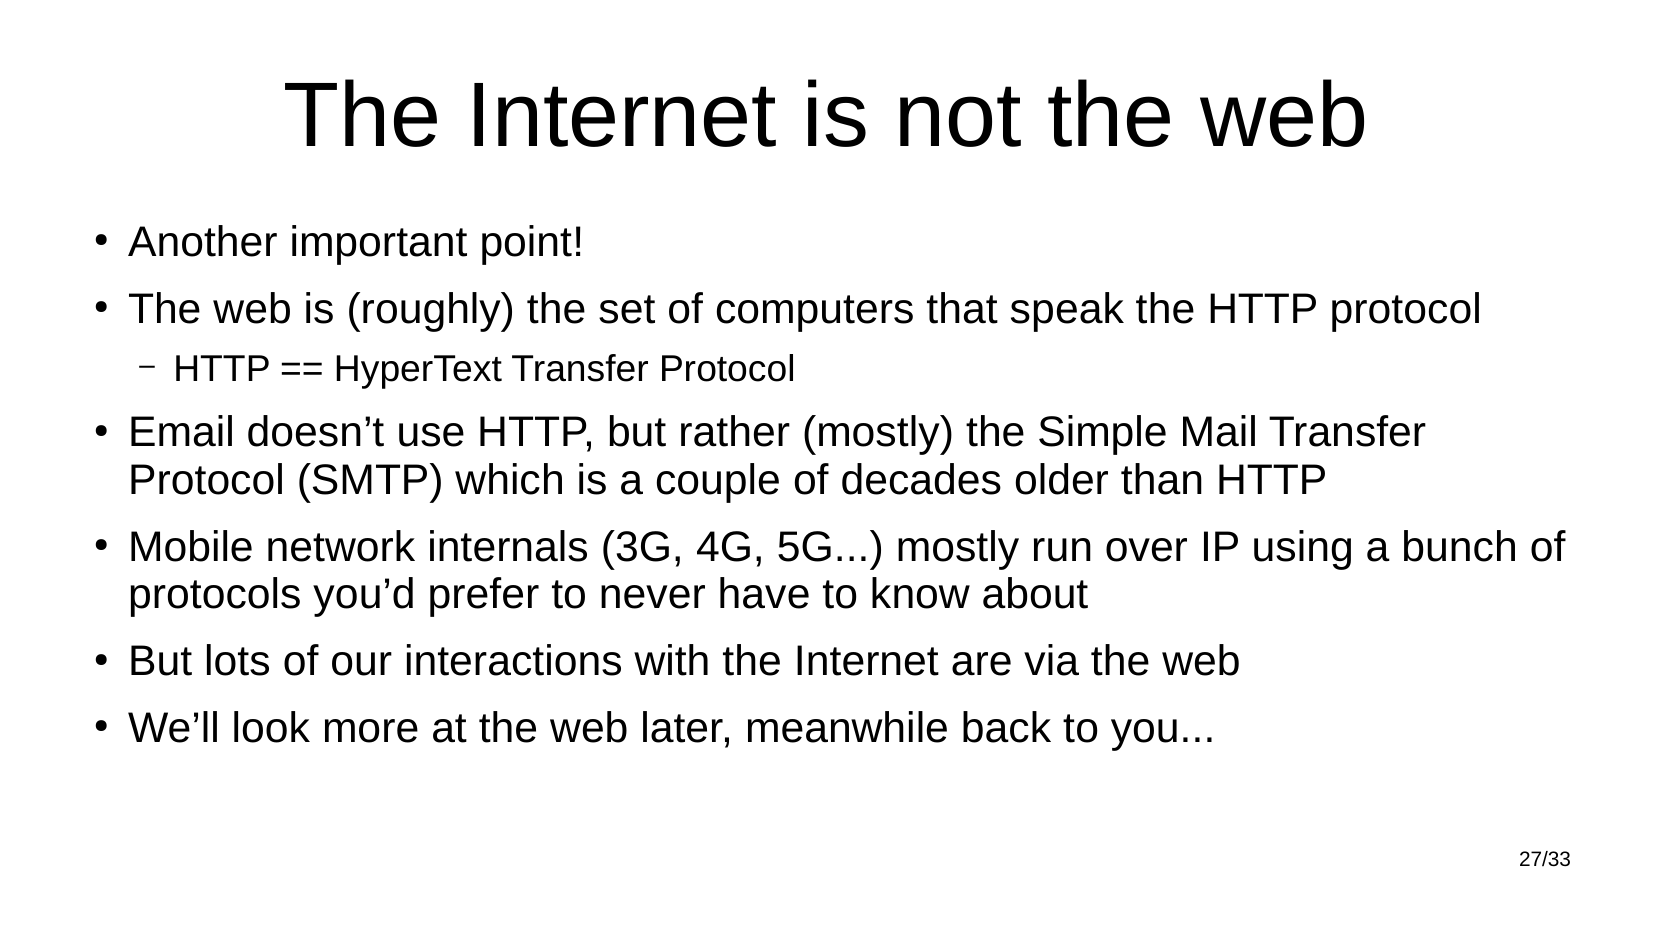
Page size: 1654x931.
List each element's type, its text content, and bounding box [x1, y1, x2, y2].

list Another important point! The web is (roughly) the set of computers that speak the HTTP protocol HTTP == HyperText Transfer Protocol Email doesn’t use HTTP, but rather (mostly) the Simple Mail Transfer Protocol (SMTP) which is a couple of decades older than HTTP Mobile network internals (3G, 4G, 5G...) mostly run over IP using a bunch of protocols you’d prefer to never have to know about But lots of our interactions with the Internet are via the web We’ll look more at the web later, meanwhile back to you... [82, 217, 1571, 758]
title The Internet is not the web [82, 37, 1571, 193]
